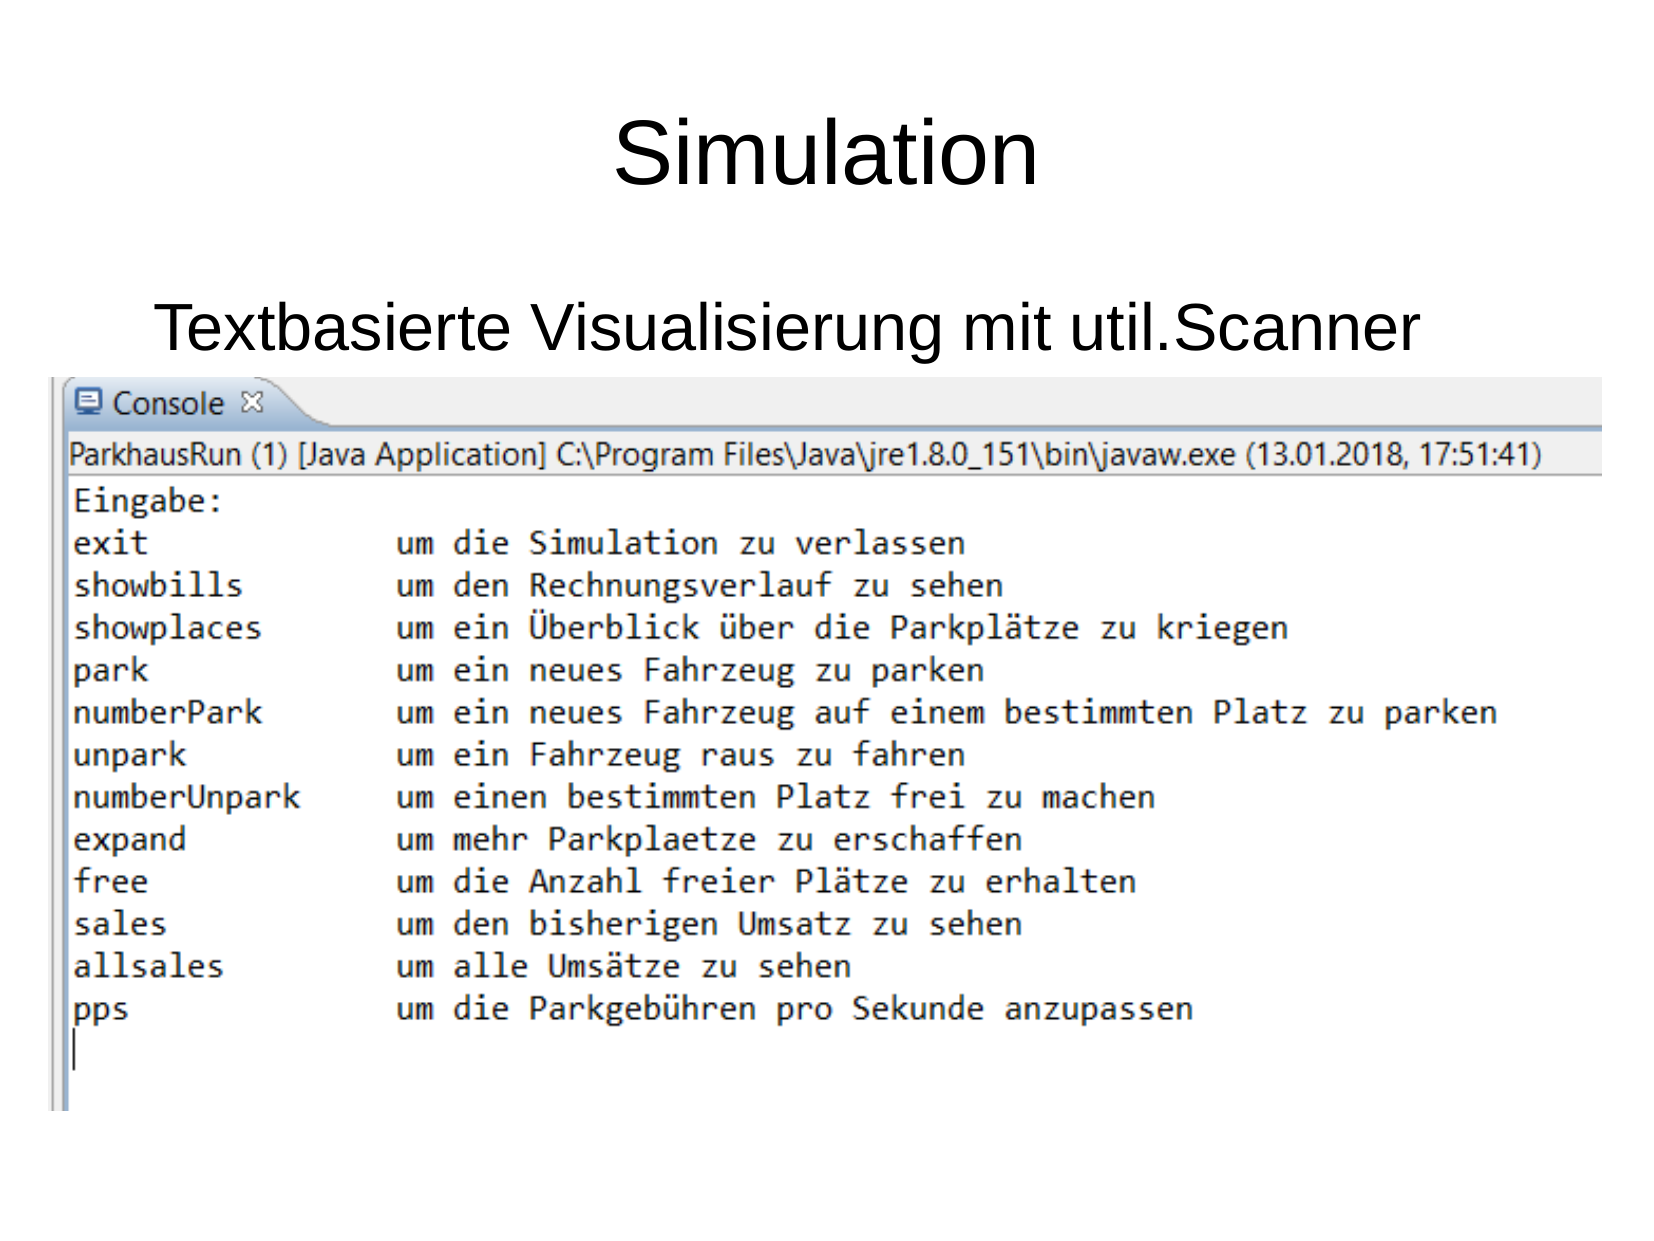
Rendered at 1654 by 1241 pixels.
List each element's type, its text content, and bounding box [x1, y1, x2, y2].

picture [48, 377, 1602, 1111]
title Simulation [82, 49, 1571, 257]
list Textbasierte Visualisierung mit util.Scanner [82, 290, 1571, 377]
